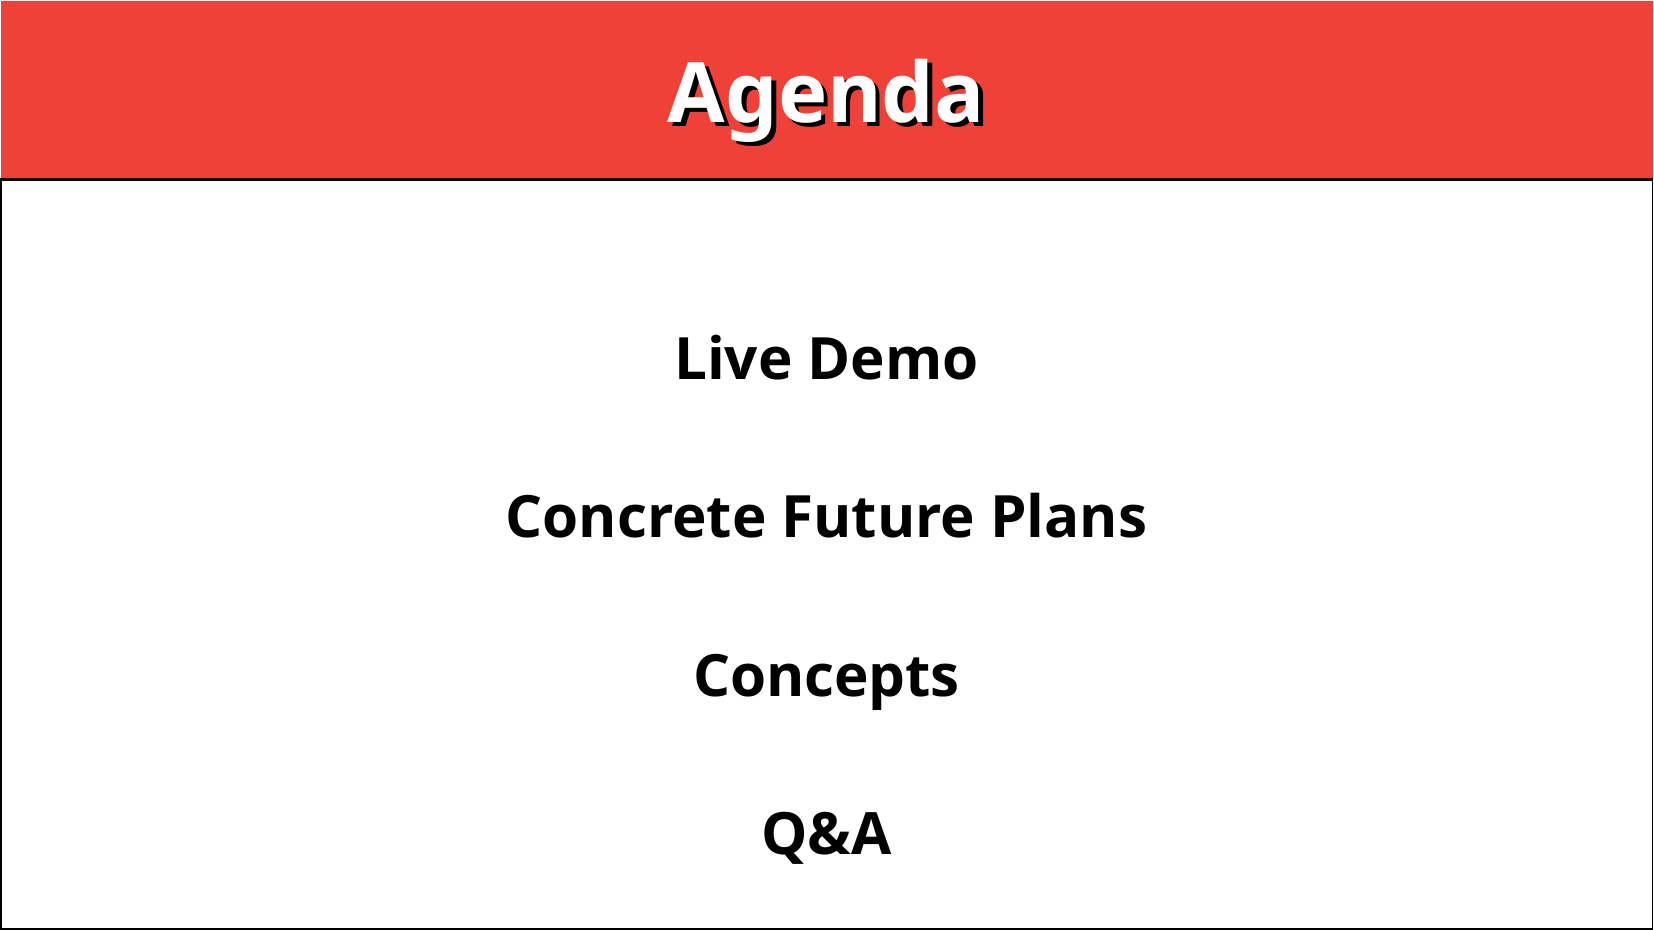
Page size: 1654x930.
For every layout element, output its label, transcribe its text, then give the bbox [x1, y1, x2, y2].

text_box Live Demo Concrete Future Plans Concepts Q&A [0, 179, 1653, 930]
text_box Agenda [0, 0, 1653, 179]
